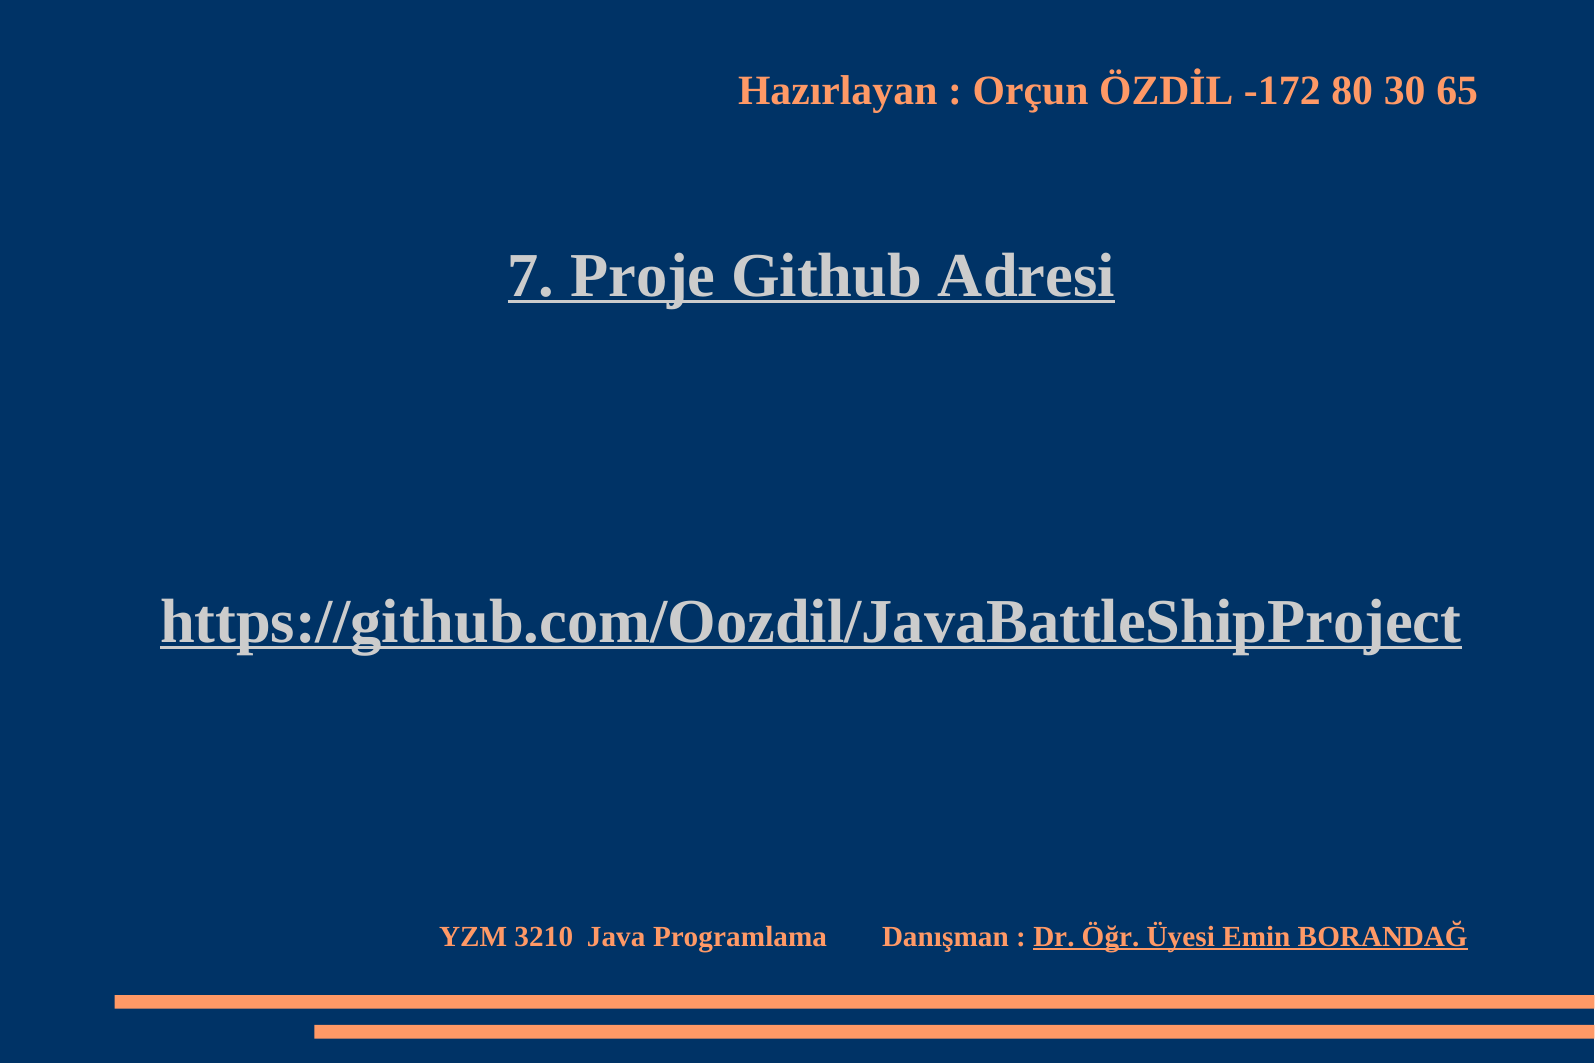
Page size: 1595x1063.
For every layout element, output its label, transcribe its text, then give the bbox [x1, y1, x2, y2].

title Hazırlayan : Orçun ÖZDİL -172 80 30 65 [117, 39, 1479, 142]
title YZM 3210 Java Programlama Danışman : Dr. Öğr. Üyesi Emin BORANDAĞ [106, 885, 1468, 988]
subtitle 7. Proje Github Adresi https://github.com/Oozdil/JavaBattleShipProject [106, 236, 1495, 730]
